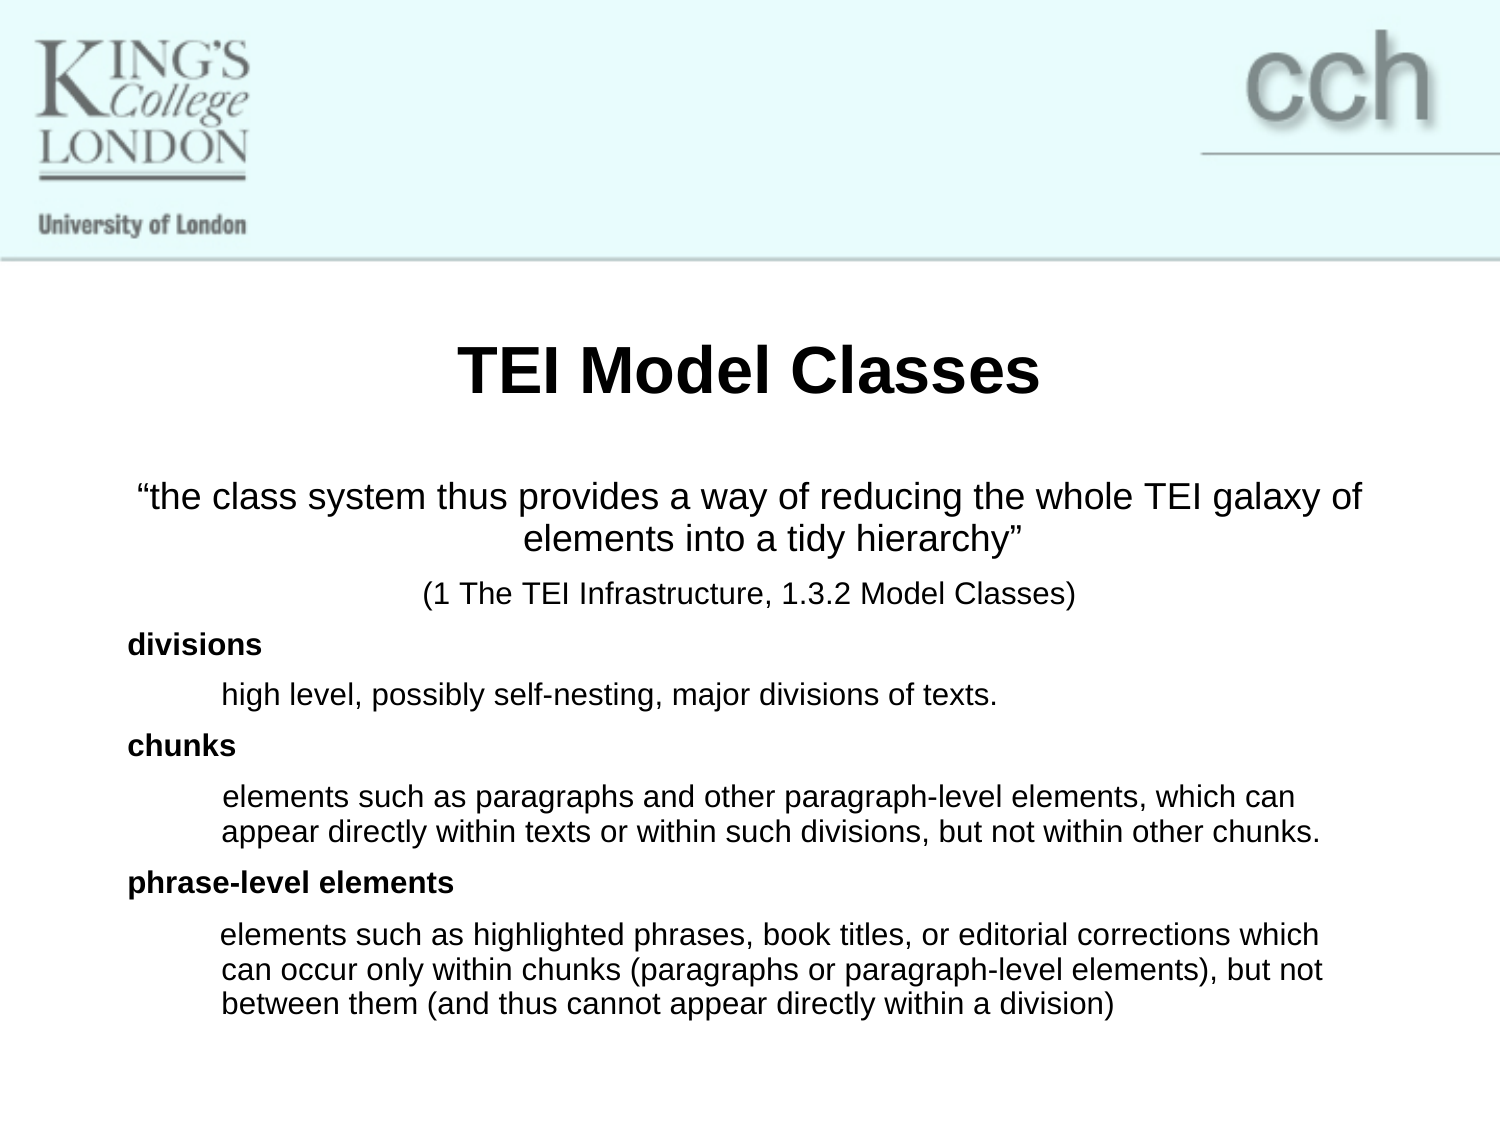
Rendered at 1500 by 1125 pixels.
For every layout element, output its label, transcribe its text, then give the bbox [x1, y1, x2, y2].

list TEI Model Classes “the class system thus provides a way of reducing the whole TEI galaxy of elements into a tidy hierarchy” (1 The TEI Infrastructure, 1.3.2 Model Classes) divisions high level, possibly self-nesting, major divisions of texts. chunks elements such as paragraphs and other paragraph-level elements, which can appear directly within texts or within such divisions, but not within other chunks. phrase-level elements elements such as highlighted phrases, book titles, or editorial corrections which can occur only within chunks (paragraphs or paragraph-level elements), but not between them (and thus cannot appear directly within a division) [112, 324, 1388, 1102]
picture [0, 0, 1500, 1125]
